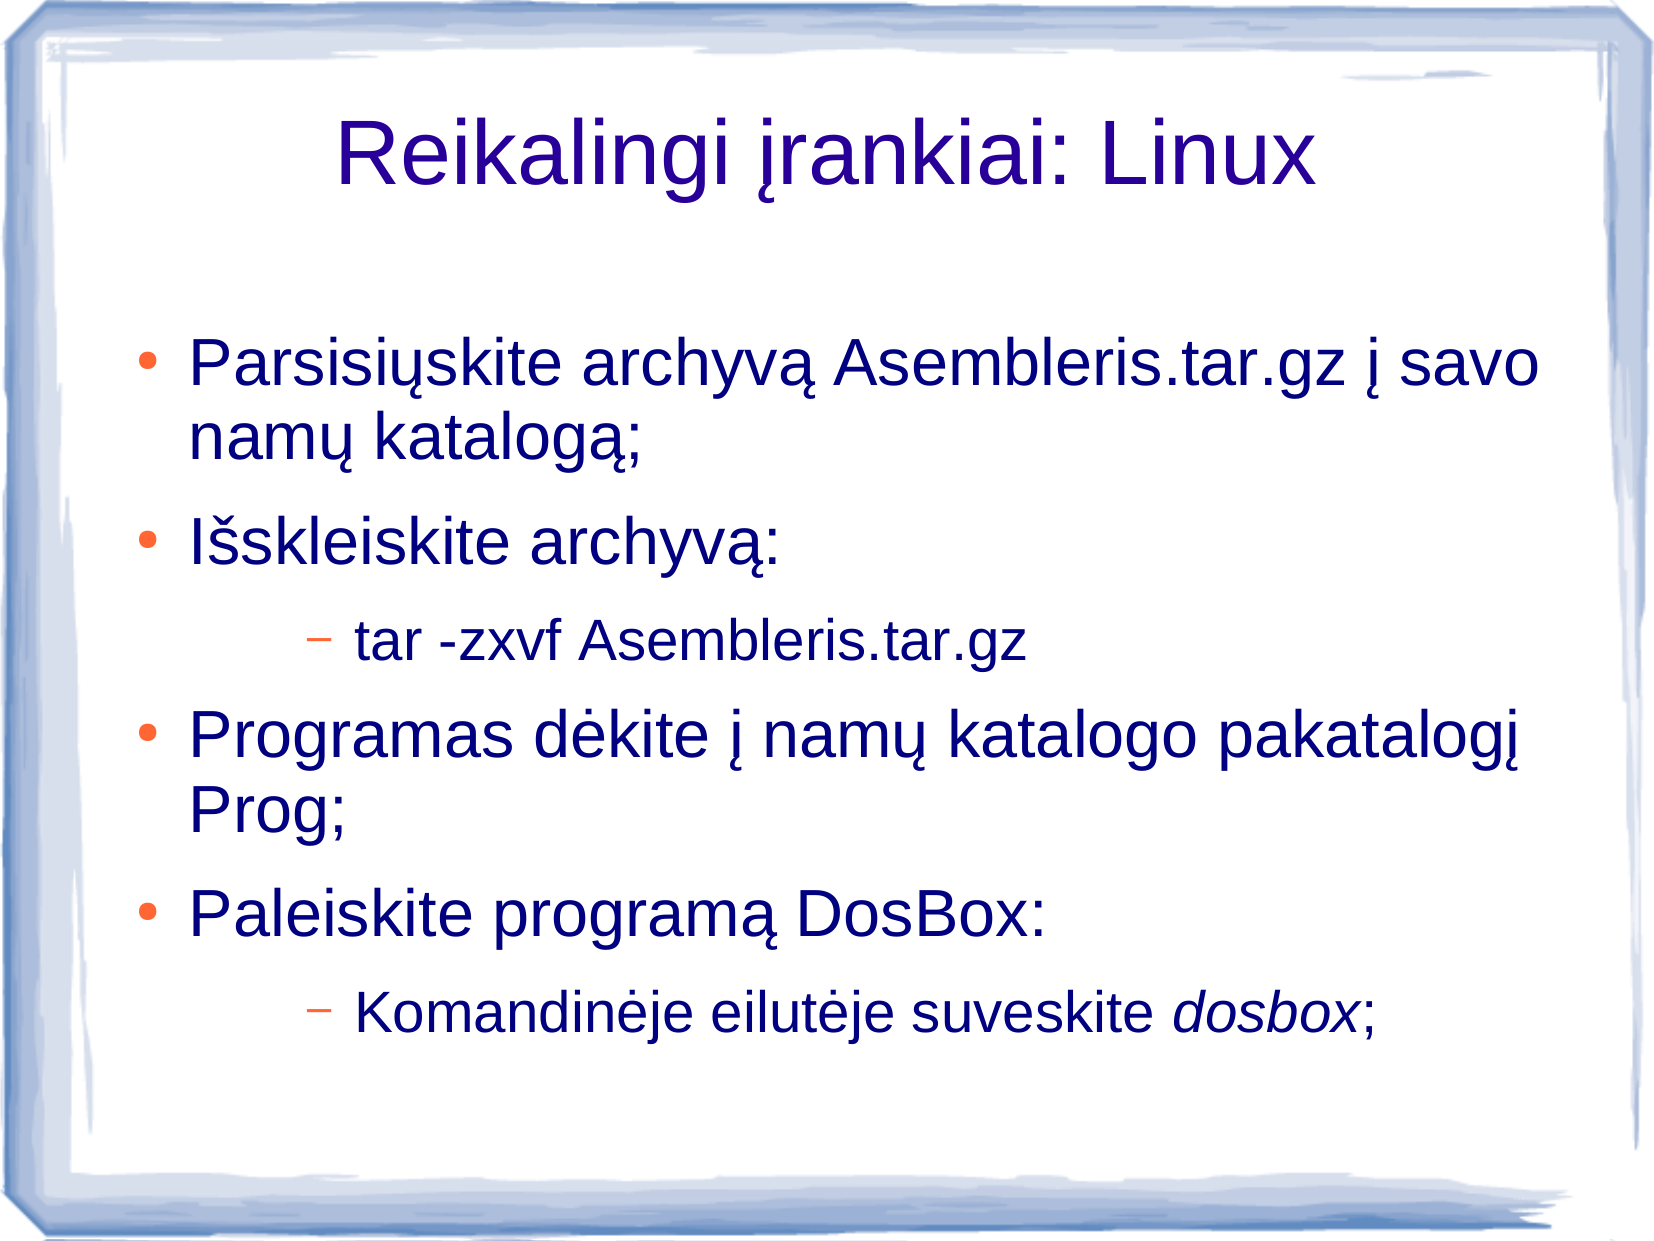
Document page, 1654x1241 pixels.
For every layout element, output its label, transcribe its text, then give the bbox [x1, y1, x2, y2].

title Reikalingi įrankiai: Linux [82, 49, 1571, 257]
picture [0, 0, 1654, 1241]
list Parsisiųskite archyvą Asembleris.tar.gz į savo namų katalogą; Išskleiskite archyvą: tar -zxvf Asembleris.tar.gz Programas dėkite į namų katalogo pakatalogį Prog; Paleiskite programą DosBox: Komandinėje eilutėje suveskite dosbox; [118, 324, 1571, 1045]
